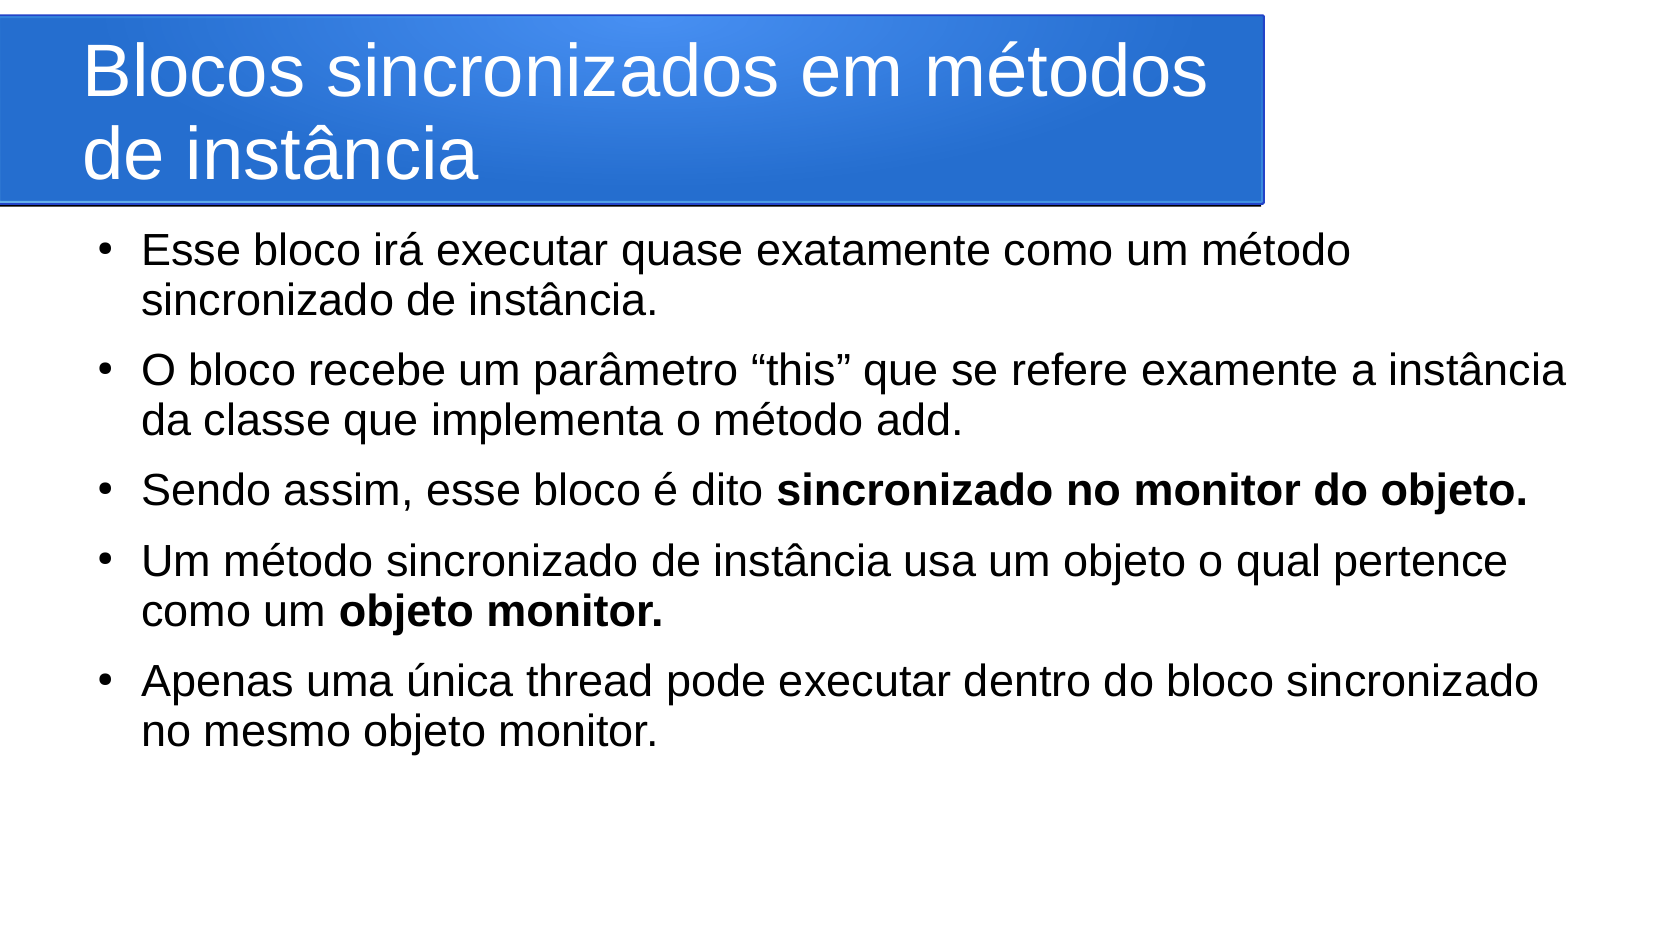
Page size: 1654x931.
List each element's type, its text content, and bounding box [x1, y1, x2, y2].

title Blocos sincronizados em métodos de instância [82, 29, 1235, 196]
list Esse bloco irá executar quase exatamente como um método sincronizado de instância. O bloco recebe um parâmetro “this” que se refere examente a instância da classe que implementa o método add. Sendo assim, esse bloco é dito sincronizado no monitor do objeto. Um método sincronizado de instância usa um objeto o qual pertence como um objeto monitor. Apenas uma única thread pode executar dentro do bloco sincronizado no mesmo objeto monitor. [82, 224, 1571, 764]
